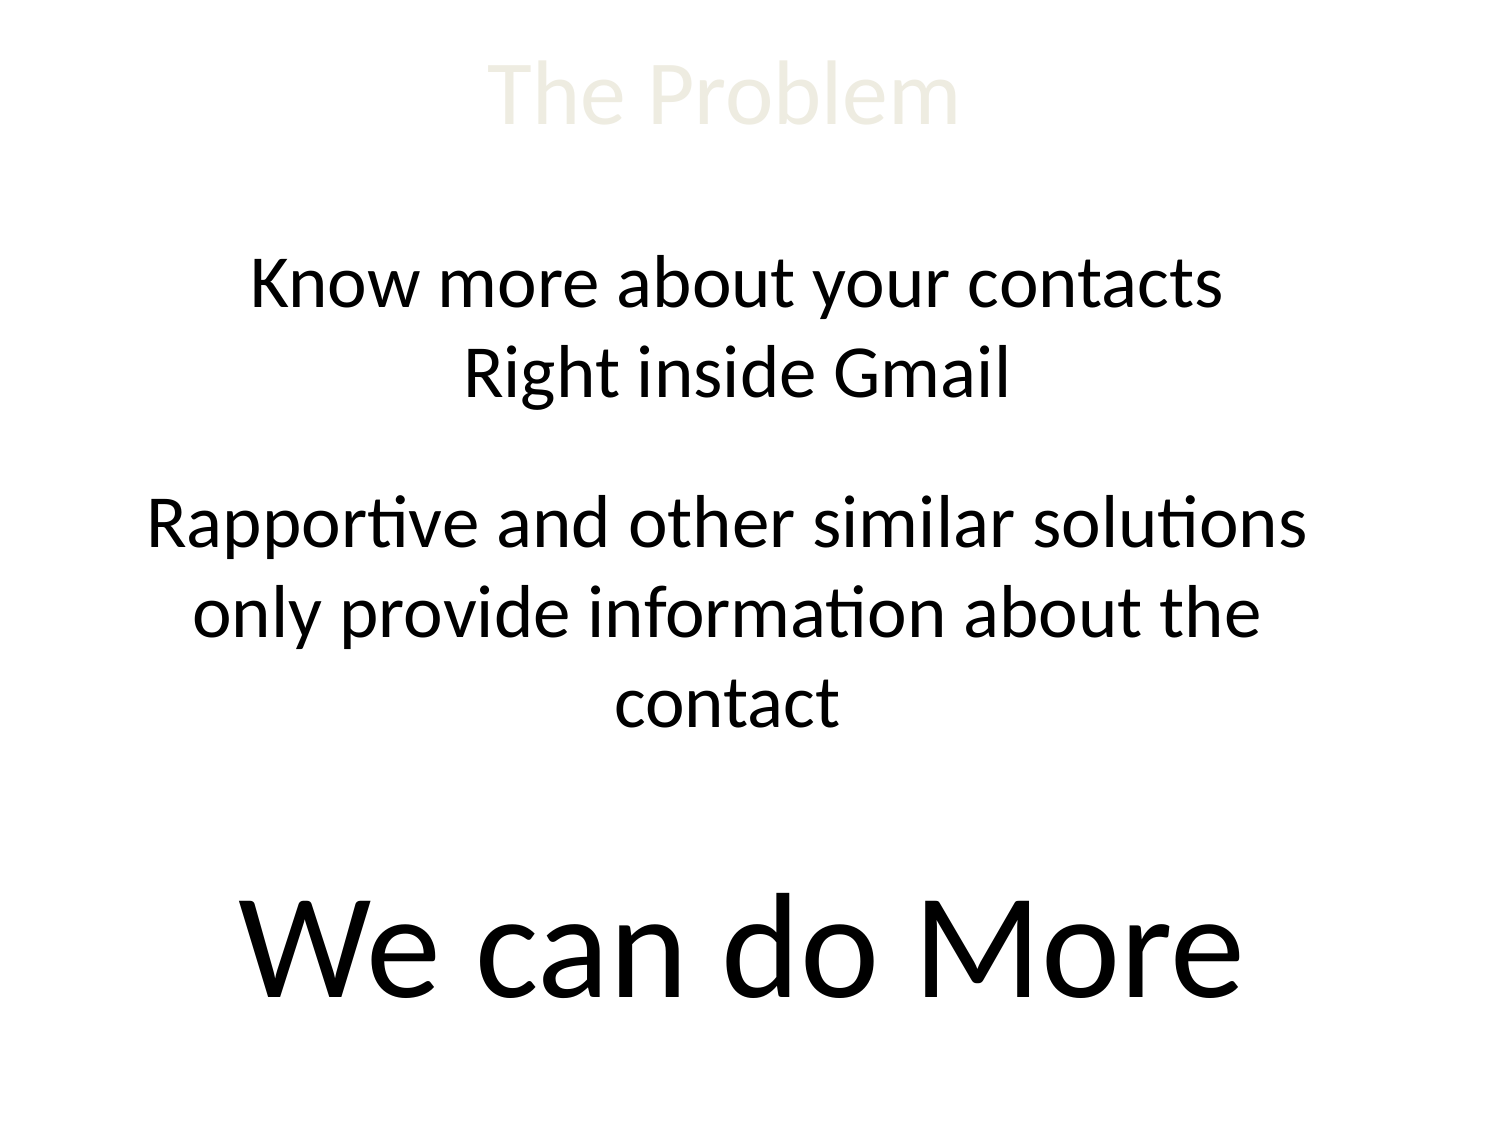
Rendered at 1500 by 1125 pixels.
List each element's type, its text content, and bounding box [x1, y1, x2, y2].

text_box Rapportive and other similar solutions only provide information about the contact [89, 464, 1365, 766]
text_box Know more about your contacts Right inside Gmail [100, 224, 1375, 388]
text_box We can do More [105, 839, 1380, 1003]
text_box The Problem [87, 25, 1363, 188]
